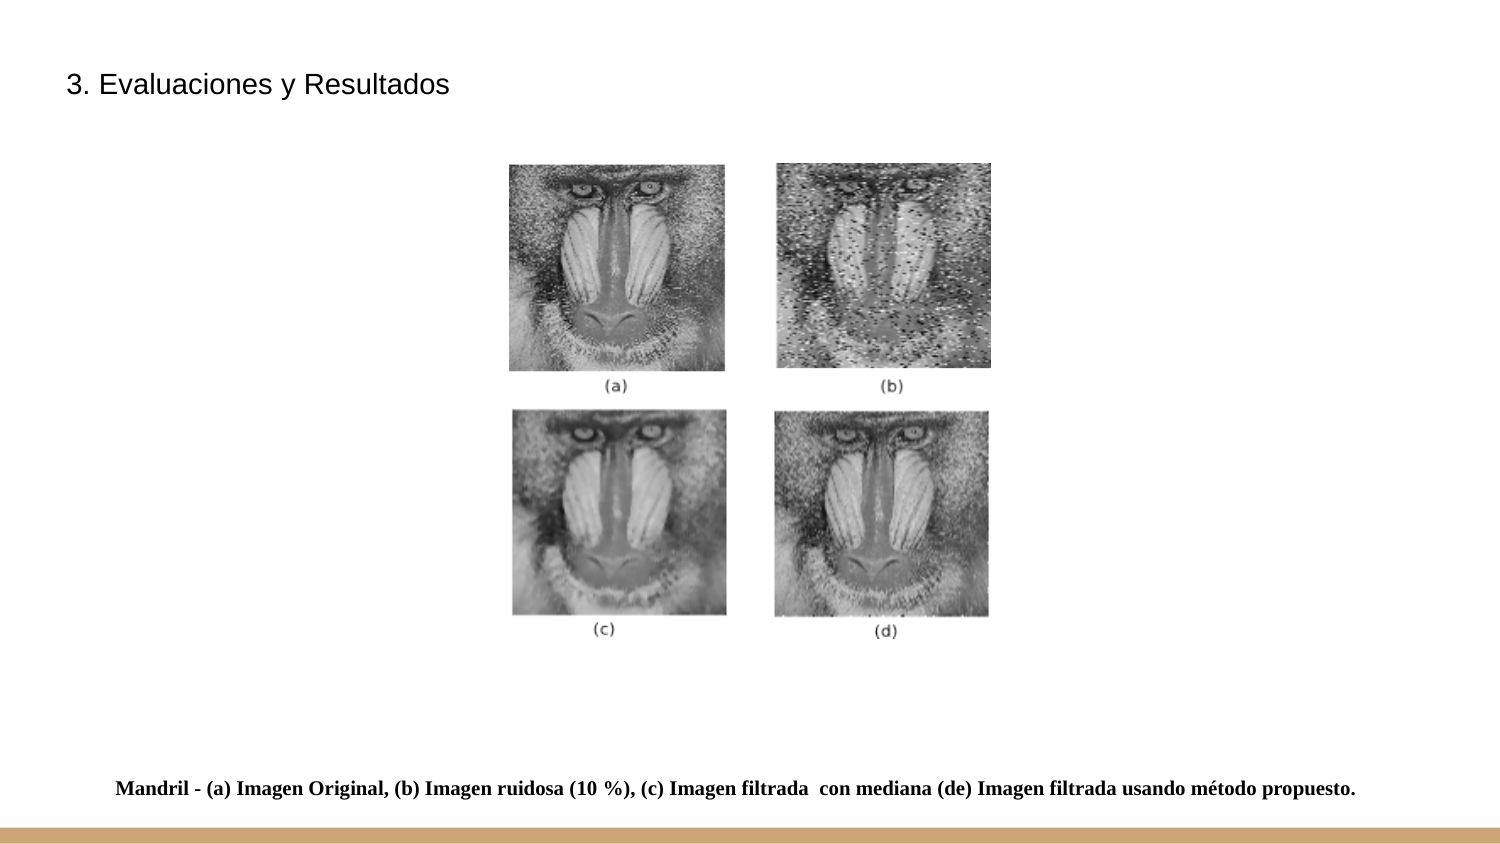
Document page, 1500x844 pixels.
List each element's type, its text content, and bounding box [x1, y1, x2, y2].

text_box Mandril - (a) Imagen Original, (b) Imagen ruidosa (10 %), (c) Imagen filtrada con mediana (de) Imagen filtrada usando método propuesto. [100, 752, 1400, 818]
title 3. Evaluaciones y Resultados [51, 21, 1449, 116]
picture [509, 163, 991, 639]
